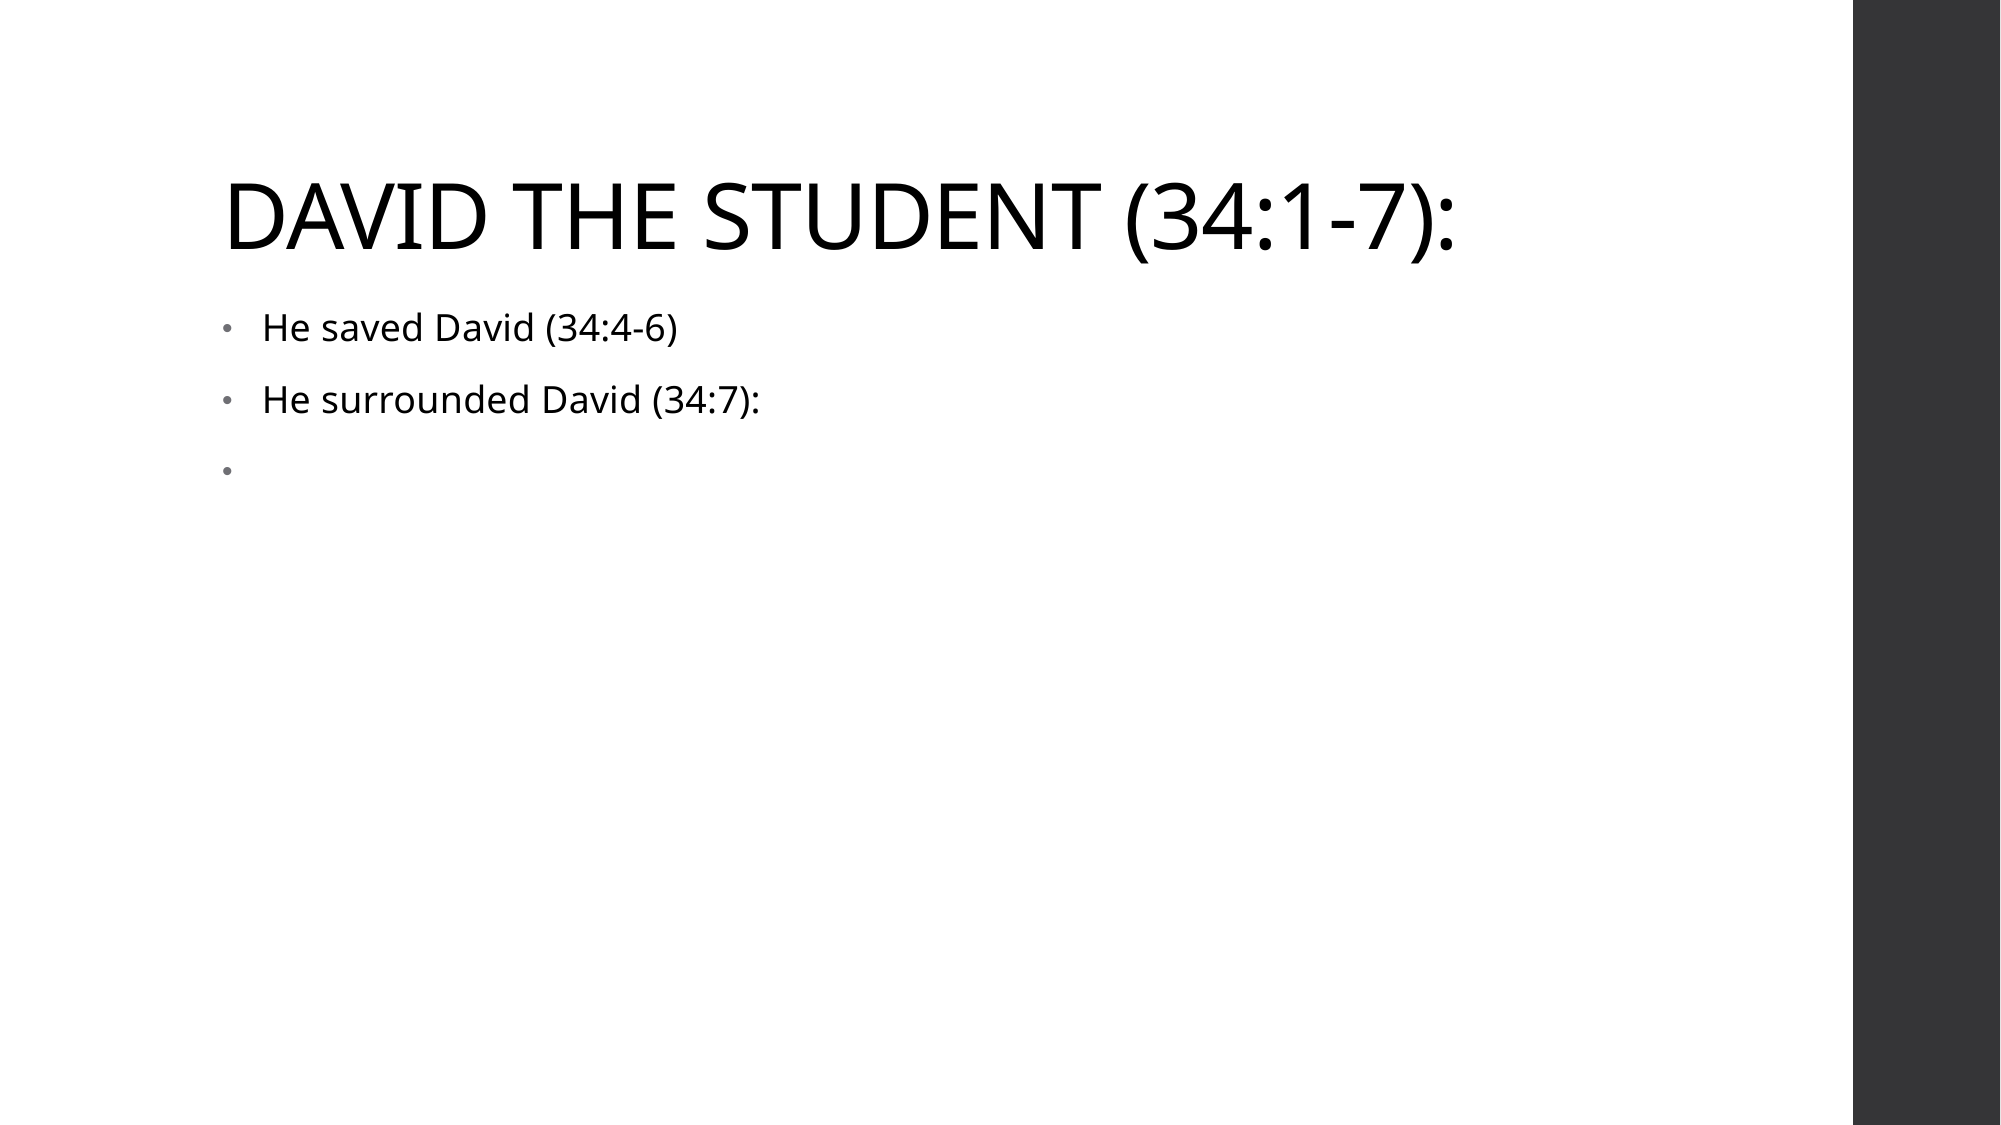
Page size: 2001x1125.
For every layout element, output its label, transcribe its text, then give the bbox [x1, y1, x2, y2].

list He saved David (34:4-6) He surrounded David (34:7): [206, 299, 1617, 1014]
title DAVID THE STUDENT (34:1-7): [206, 60, 1797, 278]
